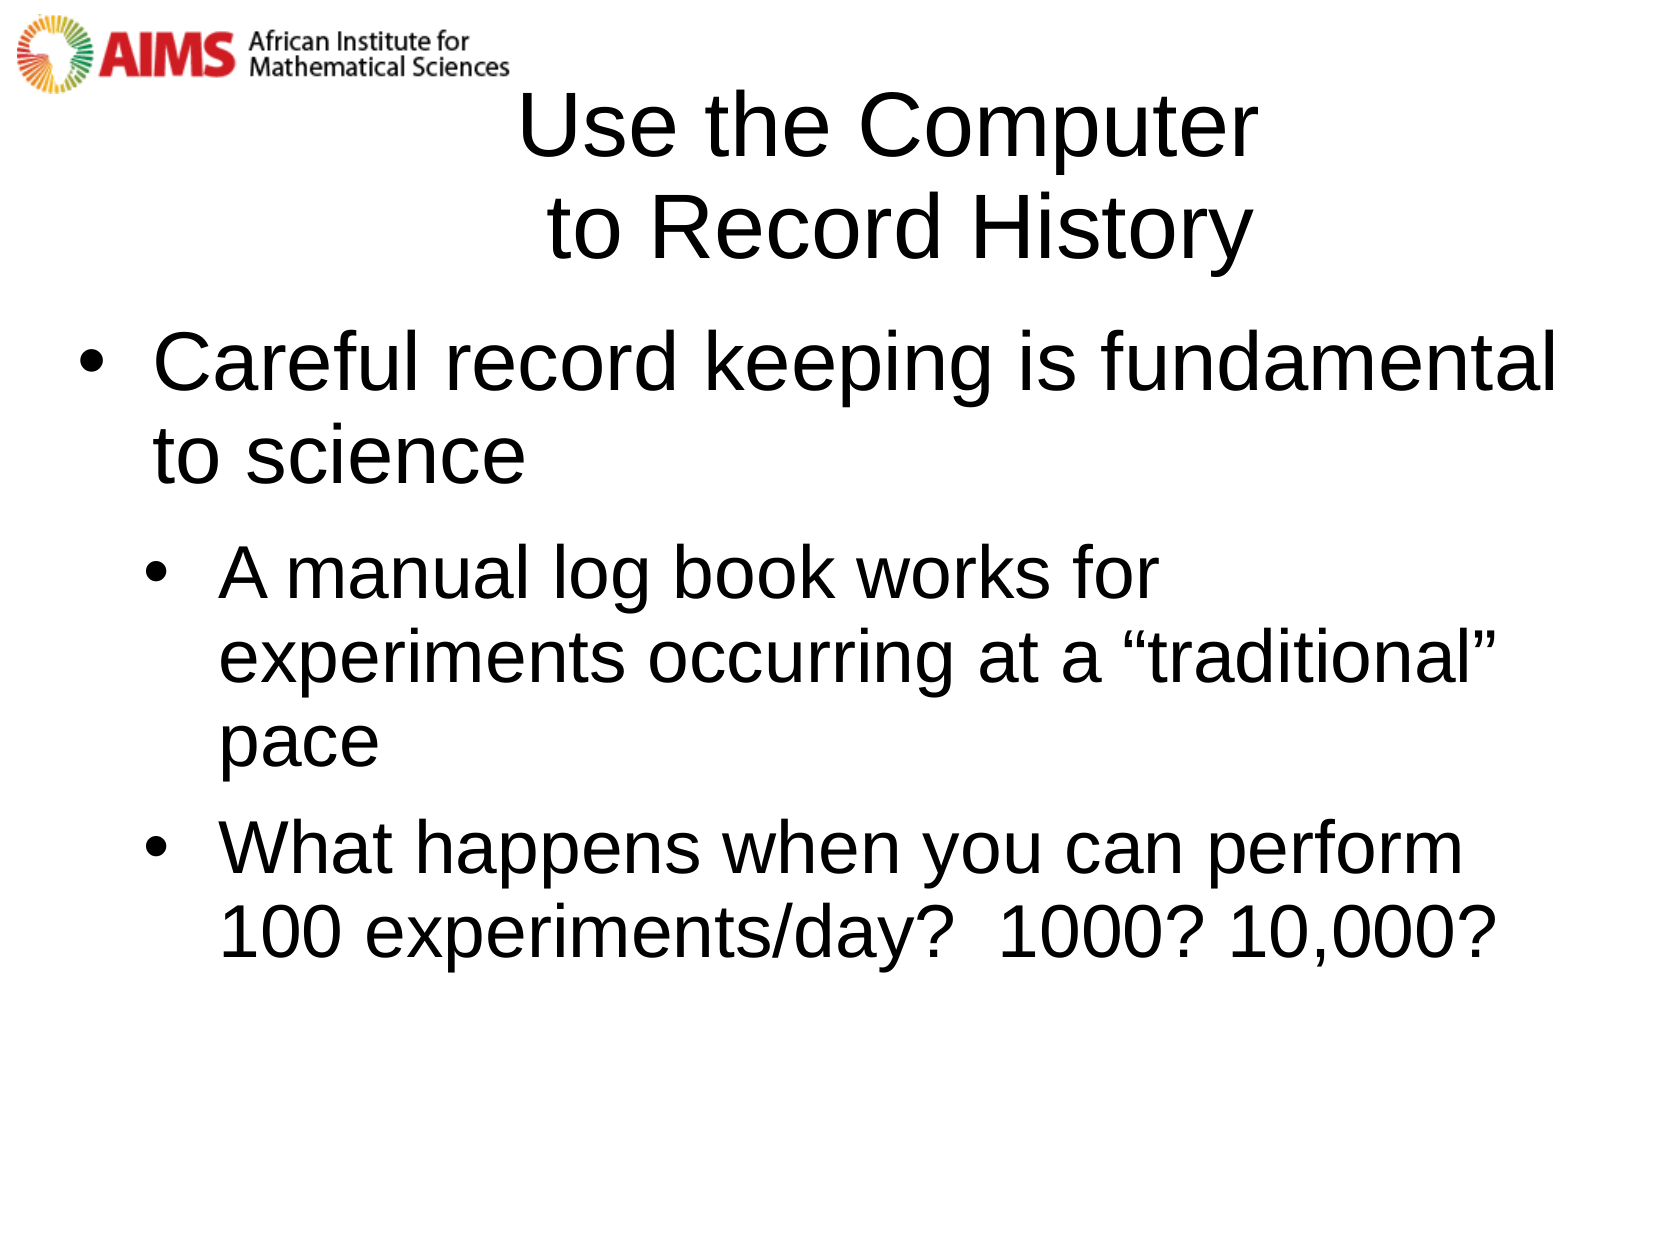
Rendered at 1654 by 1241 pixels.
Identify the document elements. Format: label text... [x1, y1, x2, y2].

list Careful record keeping is fundamental to science A manual log book works for experiments occurring at a “traditional” pace What happens when you can perform 100 experiments/day? 1000? 10,000? [61, 308, 1593, 1080]
picture [17, 14, 511, 94]
title Use the Computer to Record History [231, 66, 1572, 288]
